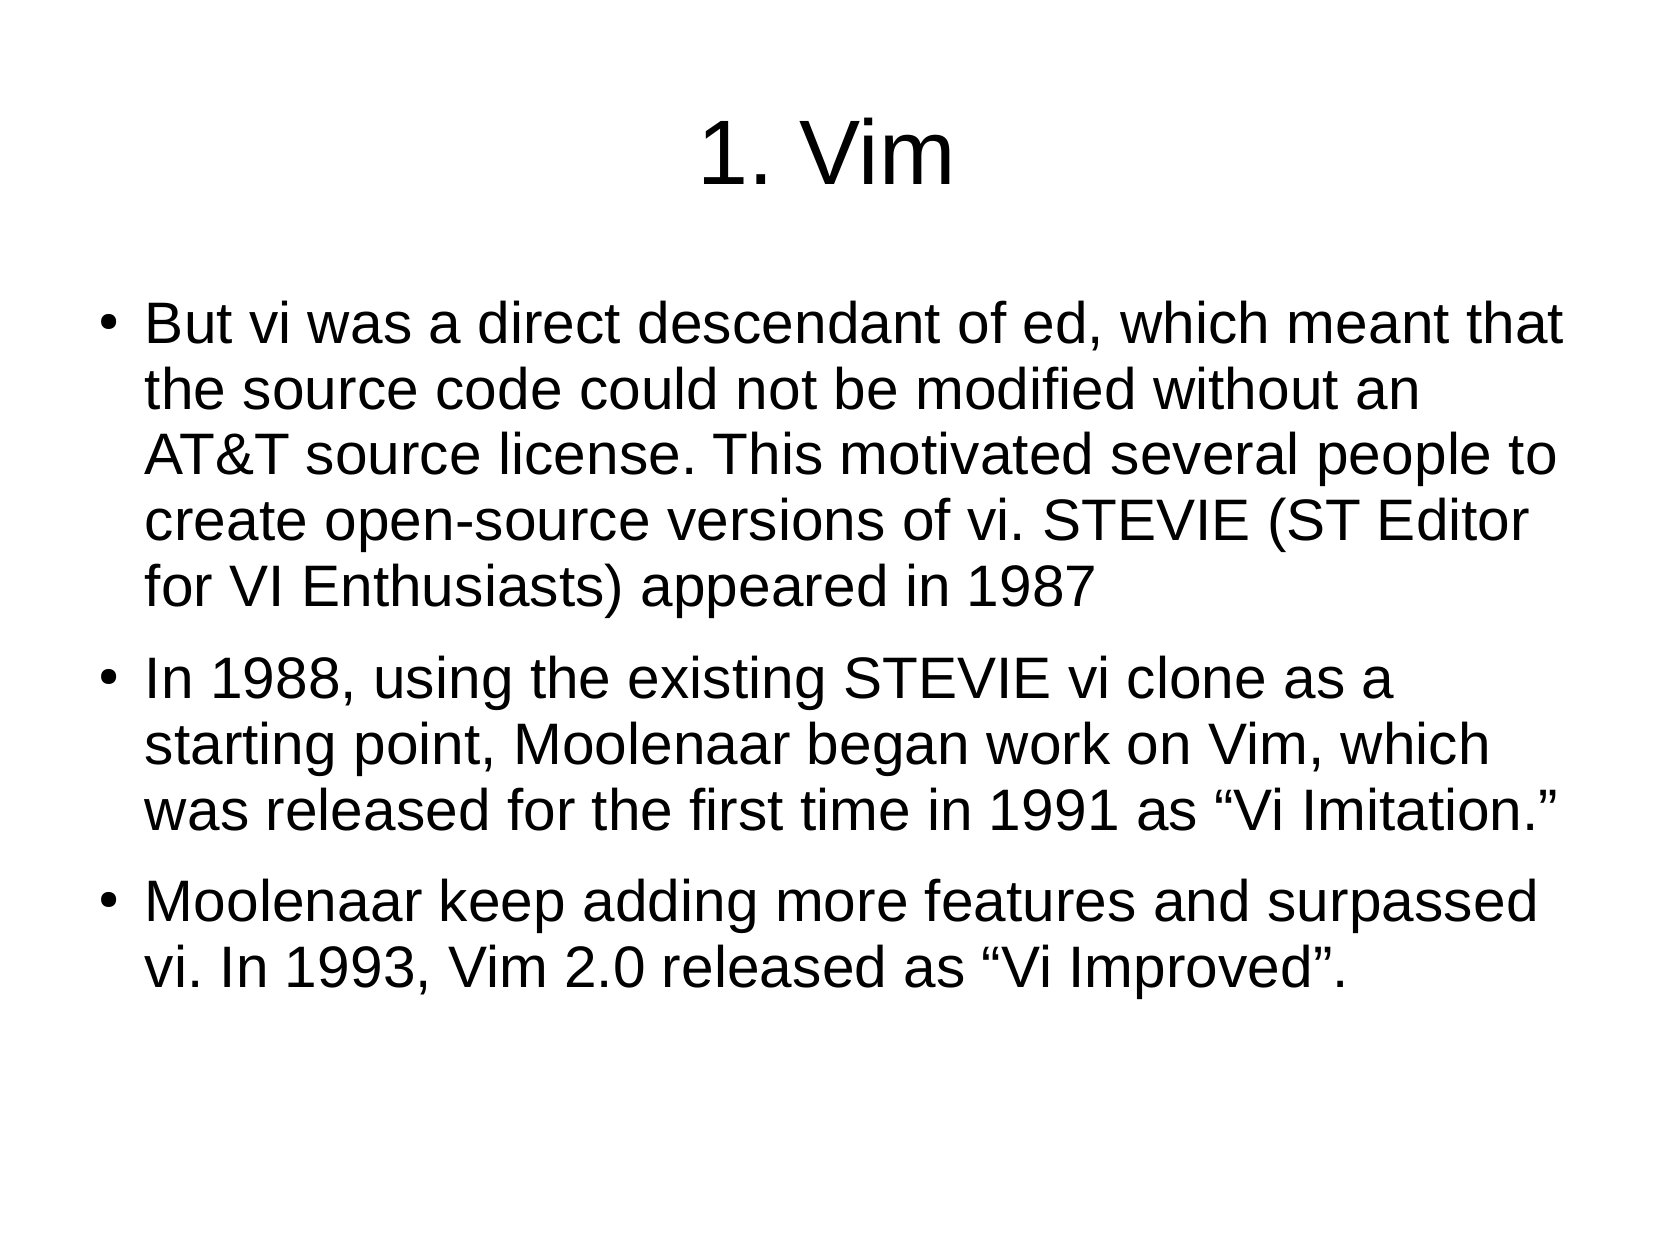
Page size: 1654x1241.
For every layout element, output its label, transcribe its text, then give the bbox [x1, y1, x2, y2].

title 1. Vim [82, 49, 1571, 257]
list But vi was a direct descendant of ed, which meant that the source code could not be modified without an AT&T source license. This motivated several people to create open-source versions of vi. STEVIE (ST Editor for VI Enthusiasts) appeared in 1987 In 1988, using the existing STEVIE vi clone as a starting point, Moolenaar began work on Vim, which was released for the first time in 1991 as “Vi Imitation.” Moolenaar keep adding more features and surpassed vi. In 1993, Vim 2.0 released as “Vi Improved”. [82, 290, 1571, 1010]
